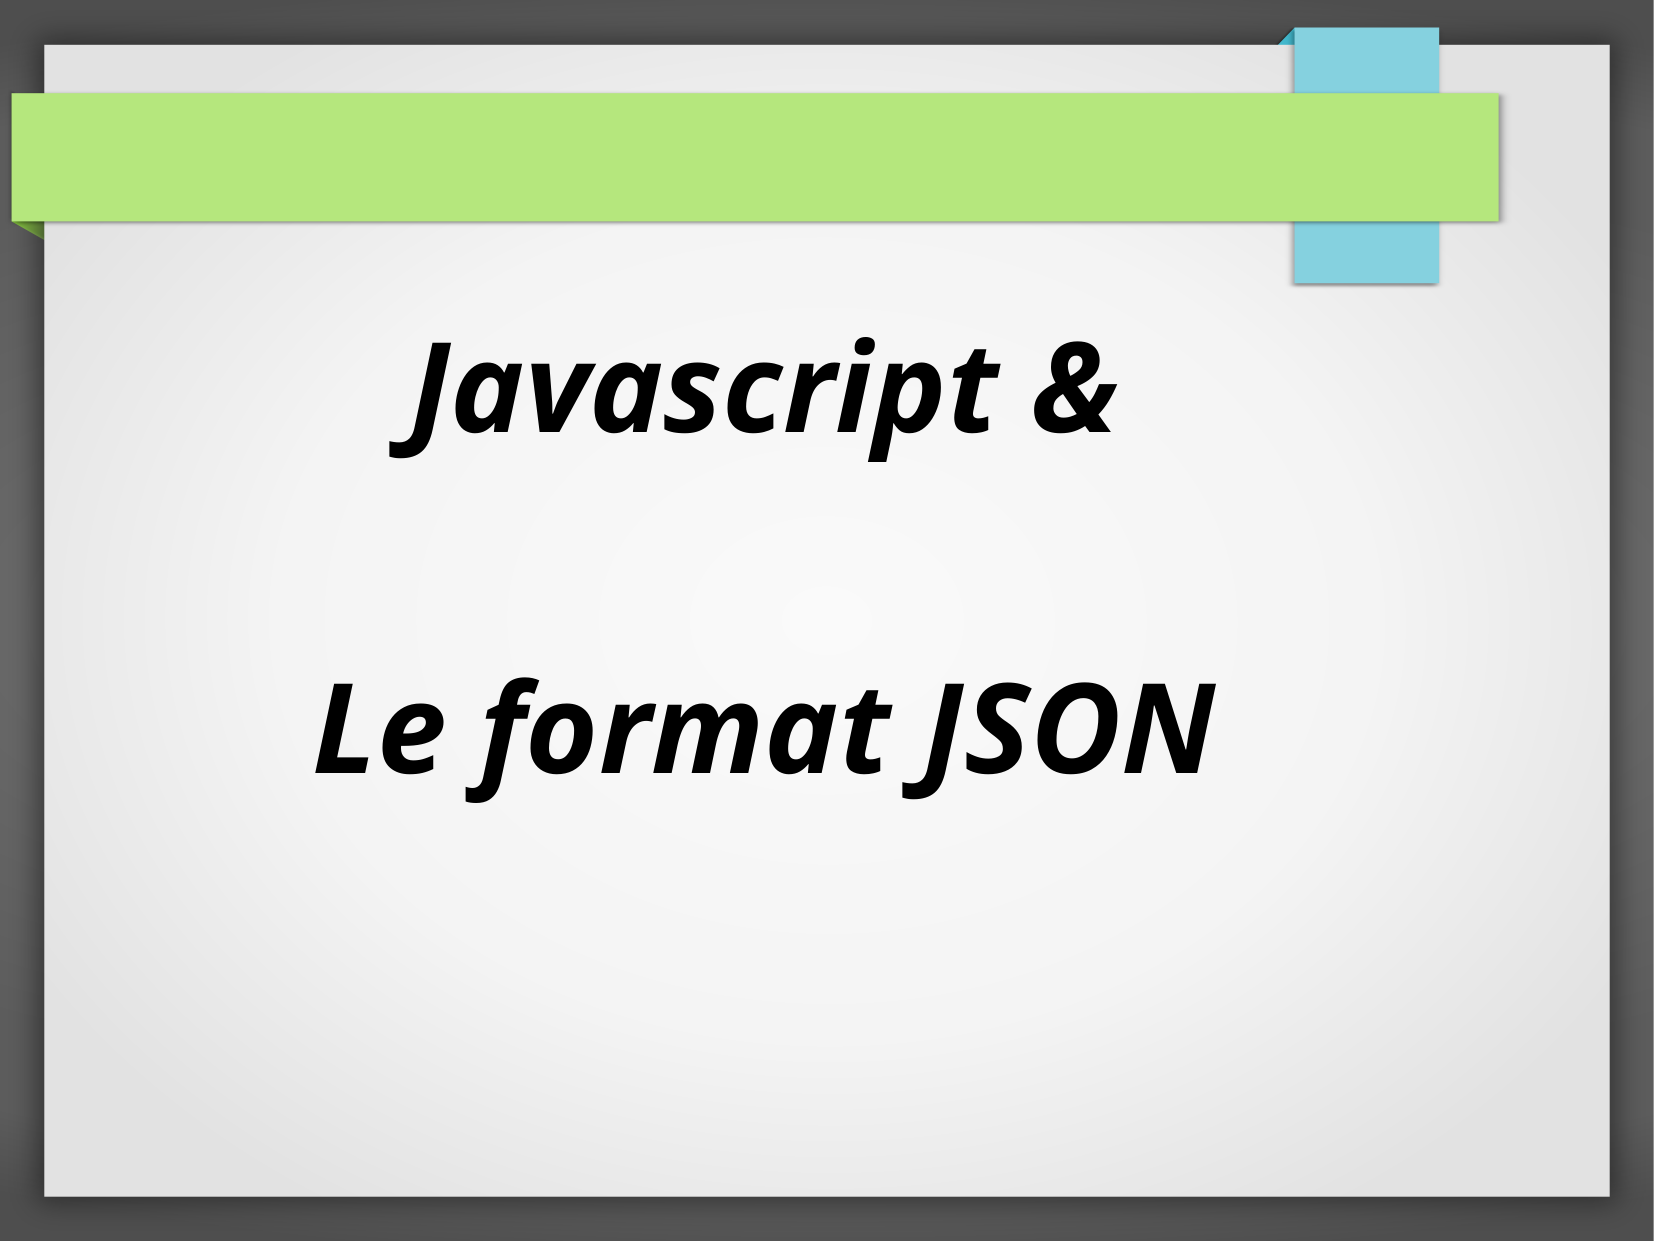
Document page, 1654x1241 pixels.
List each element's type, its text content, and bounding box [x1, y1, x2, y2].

picture [0, 0, 1654, 1241]
subtitle Javascript & Le format JSON [82, 94, 1447, 1015]
